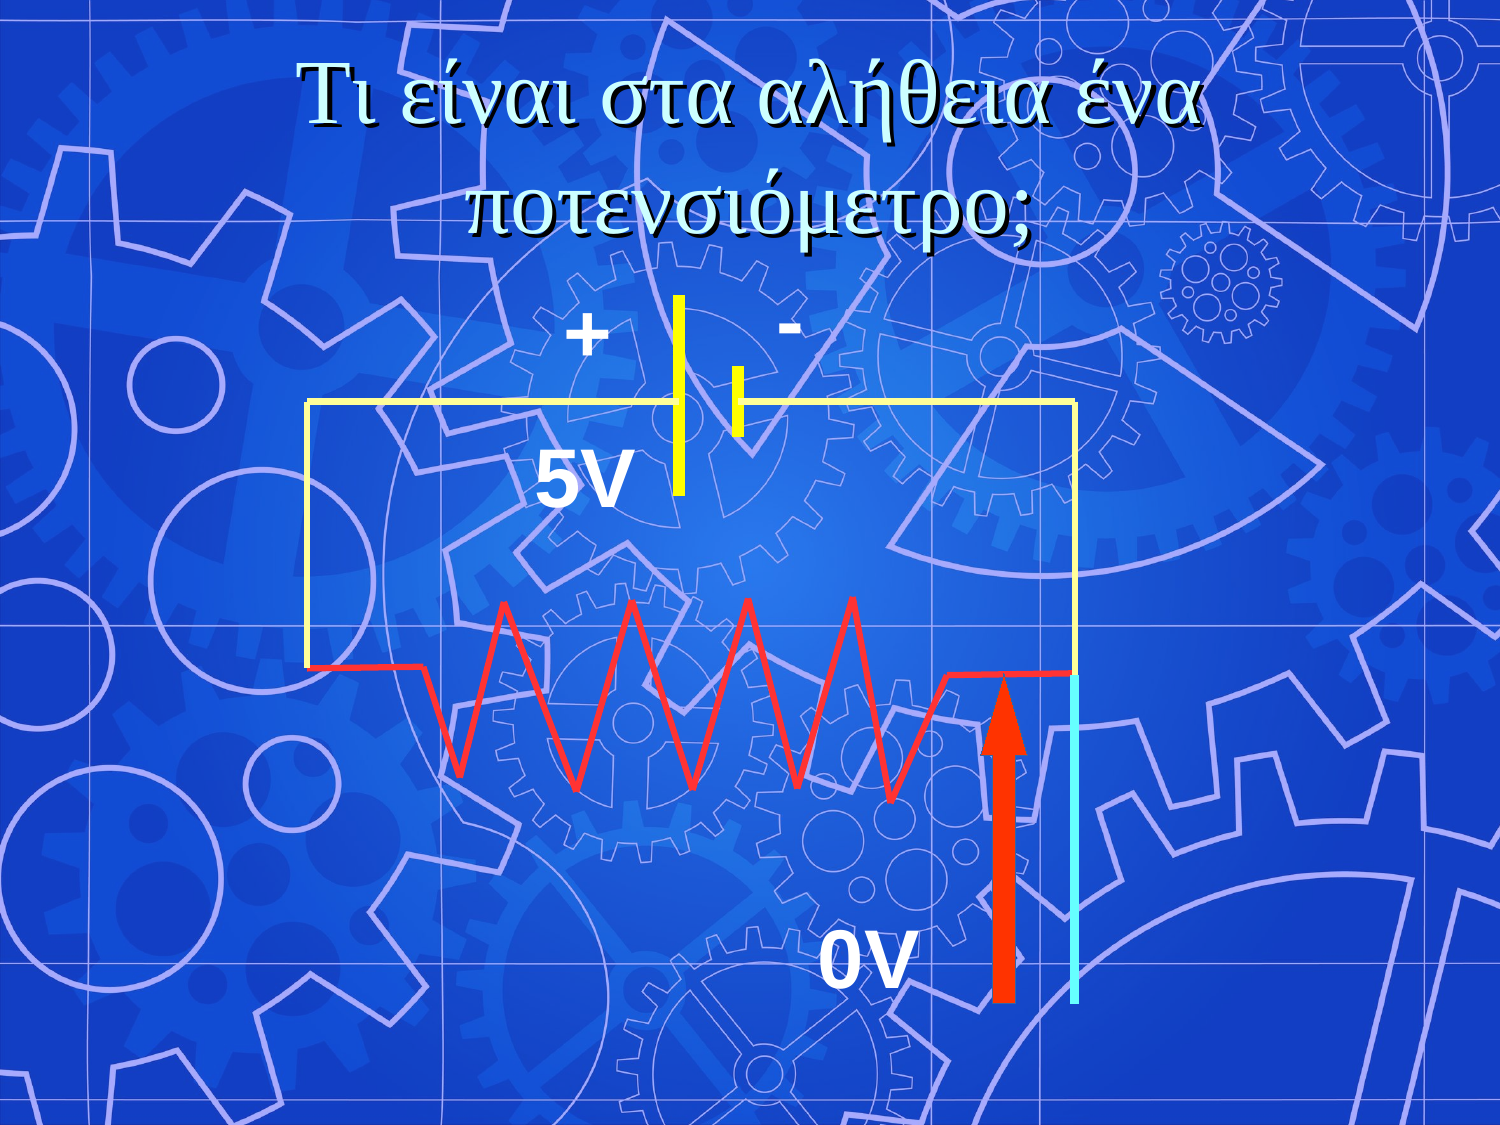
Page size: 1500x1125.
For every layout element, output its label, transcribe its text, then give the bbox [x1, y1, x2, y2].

text_box [980, 673, 1028, 1004]
text_box - [761, 259, 833, 375]
text_box + [549, 271, 621, 387]
picture [0, 0, 1500, 1125]
title Τι είναι στα αλήθεια ένα ποτενσιόμετρο; [47, 94, 1453, 189]
text_box 5V [519, 416, 662, 544]
text_box 0V [803, 897, 945, 1025]
